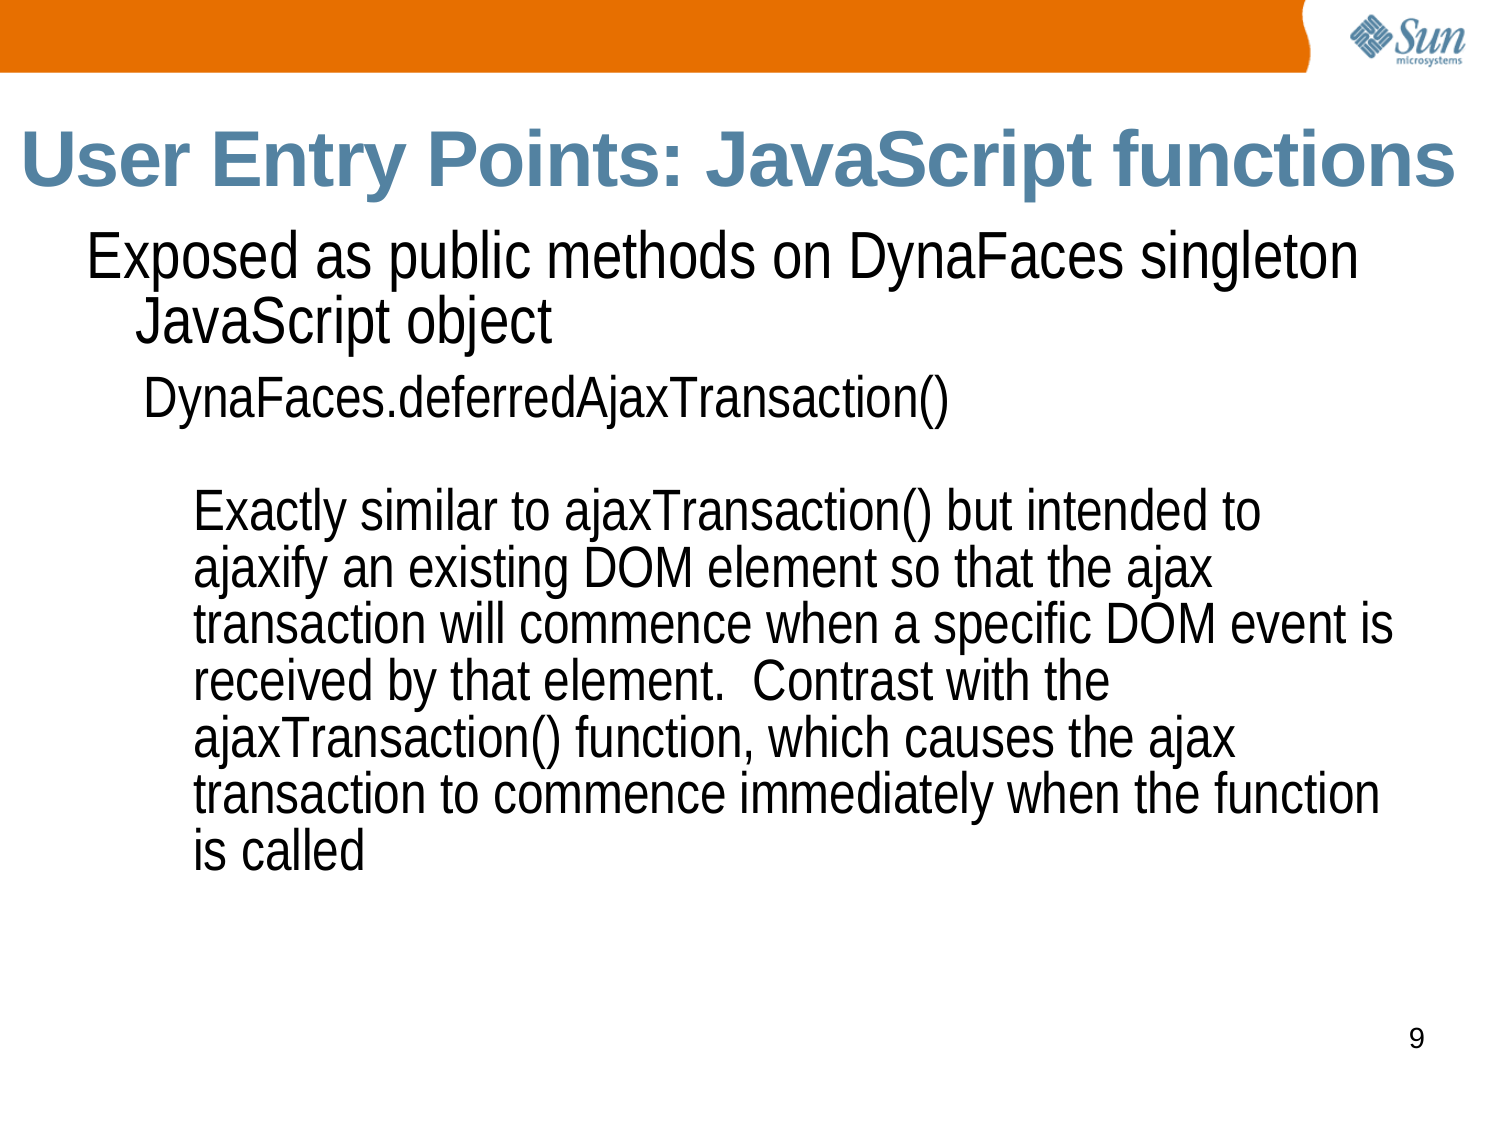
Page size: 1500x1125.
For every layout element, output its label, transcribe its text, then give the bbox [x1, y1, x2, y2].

title User Entry Points: JavaScript functions [19, 122, 1488, 228]
picture [0, 0, 1500, 75]
list Exposed as public methods on DynaFaces singleton JavaScript object DynaFaces.deferredAjaxTransaction() Exactly similar to ajaxTransaction() but intended to ajaxify an existing DOM element so that the ajax transaction will commence when a specific DOM event is received by that element. Contrast with the ajaxTransaction() function, which causes the ajax transaction to commence immediately when the function is called [67, 226, 1405, 920]
